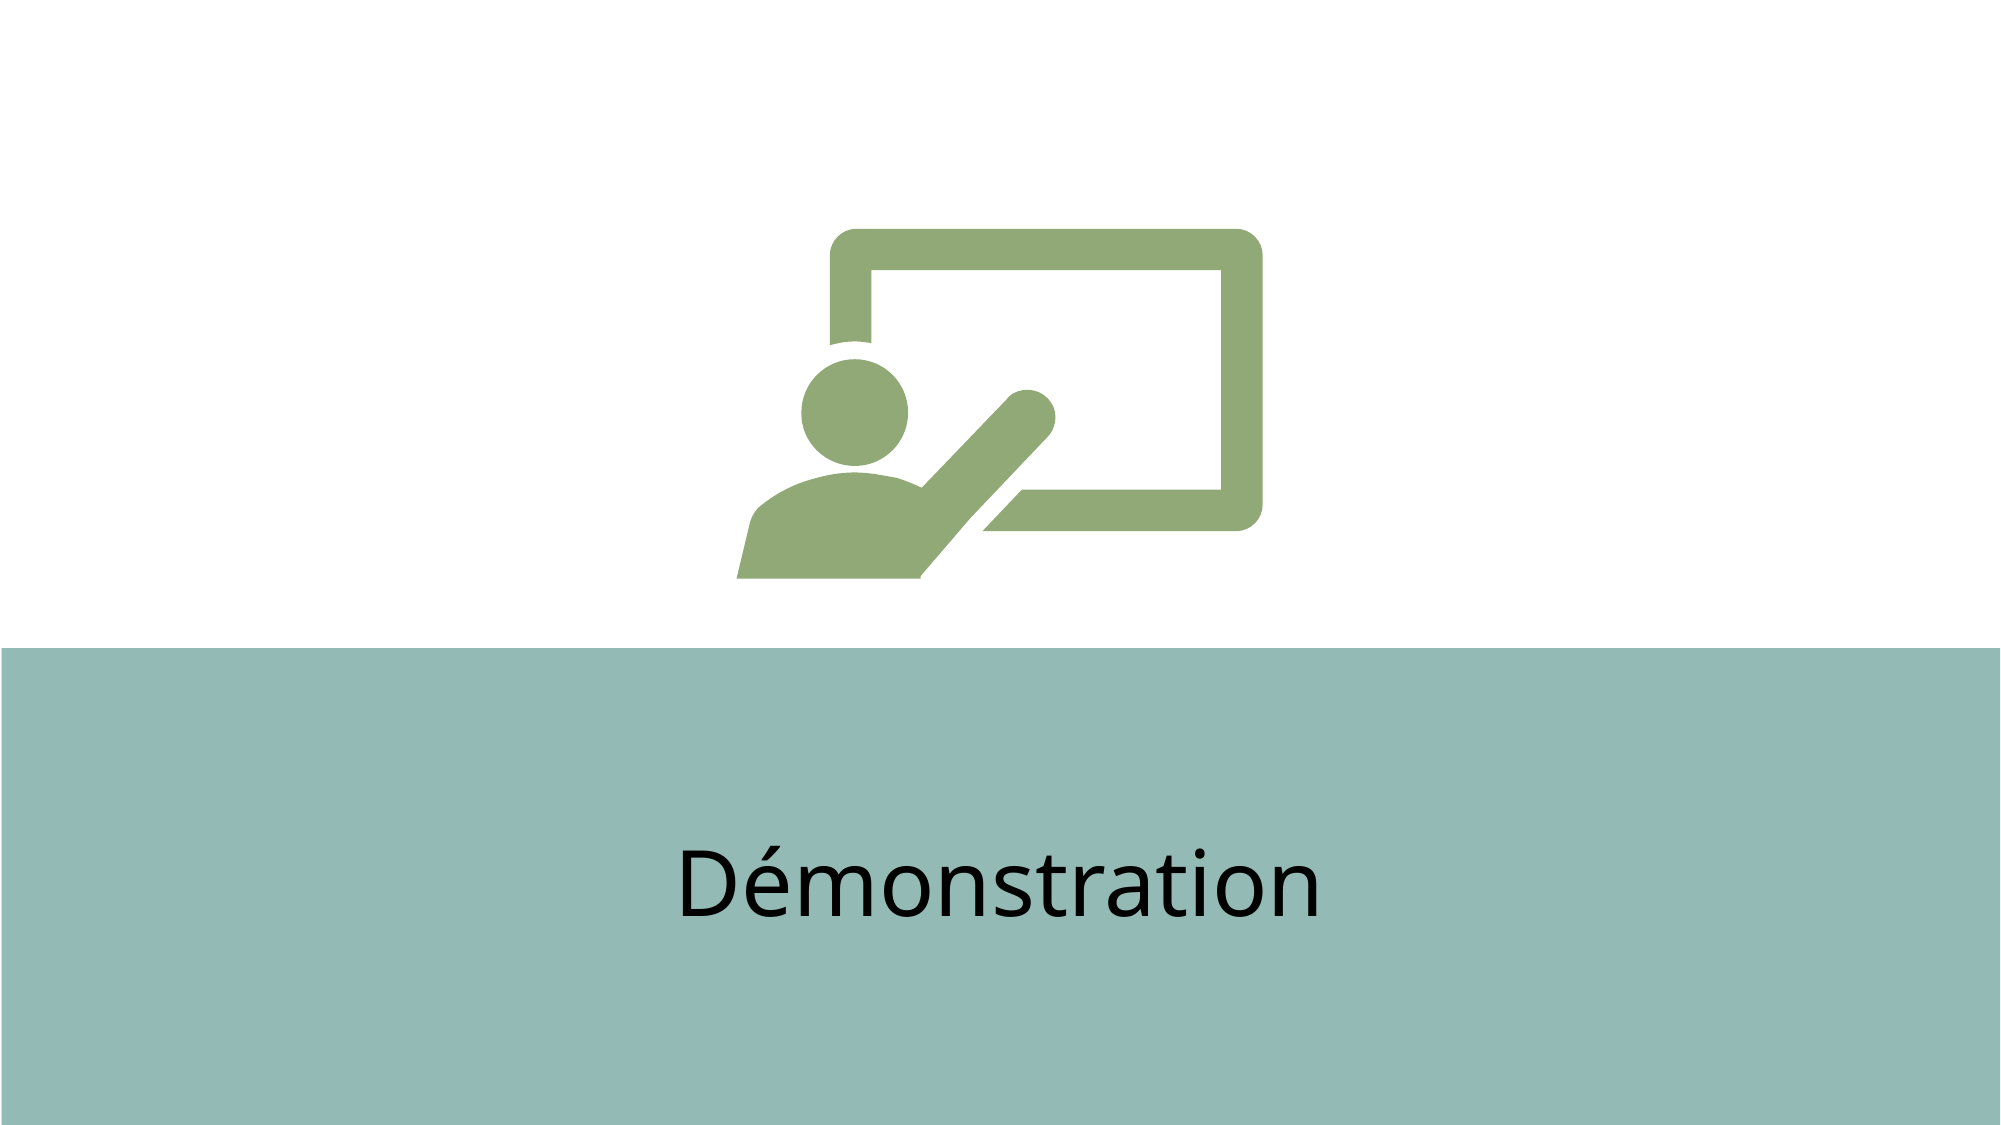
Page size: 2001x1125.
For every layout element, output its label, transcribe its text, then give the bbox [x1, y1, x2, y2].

picture [0, 116, 2000, 1125]
title Démonstration [137, 778, 1863, 996]
